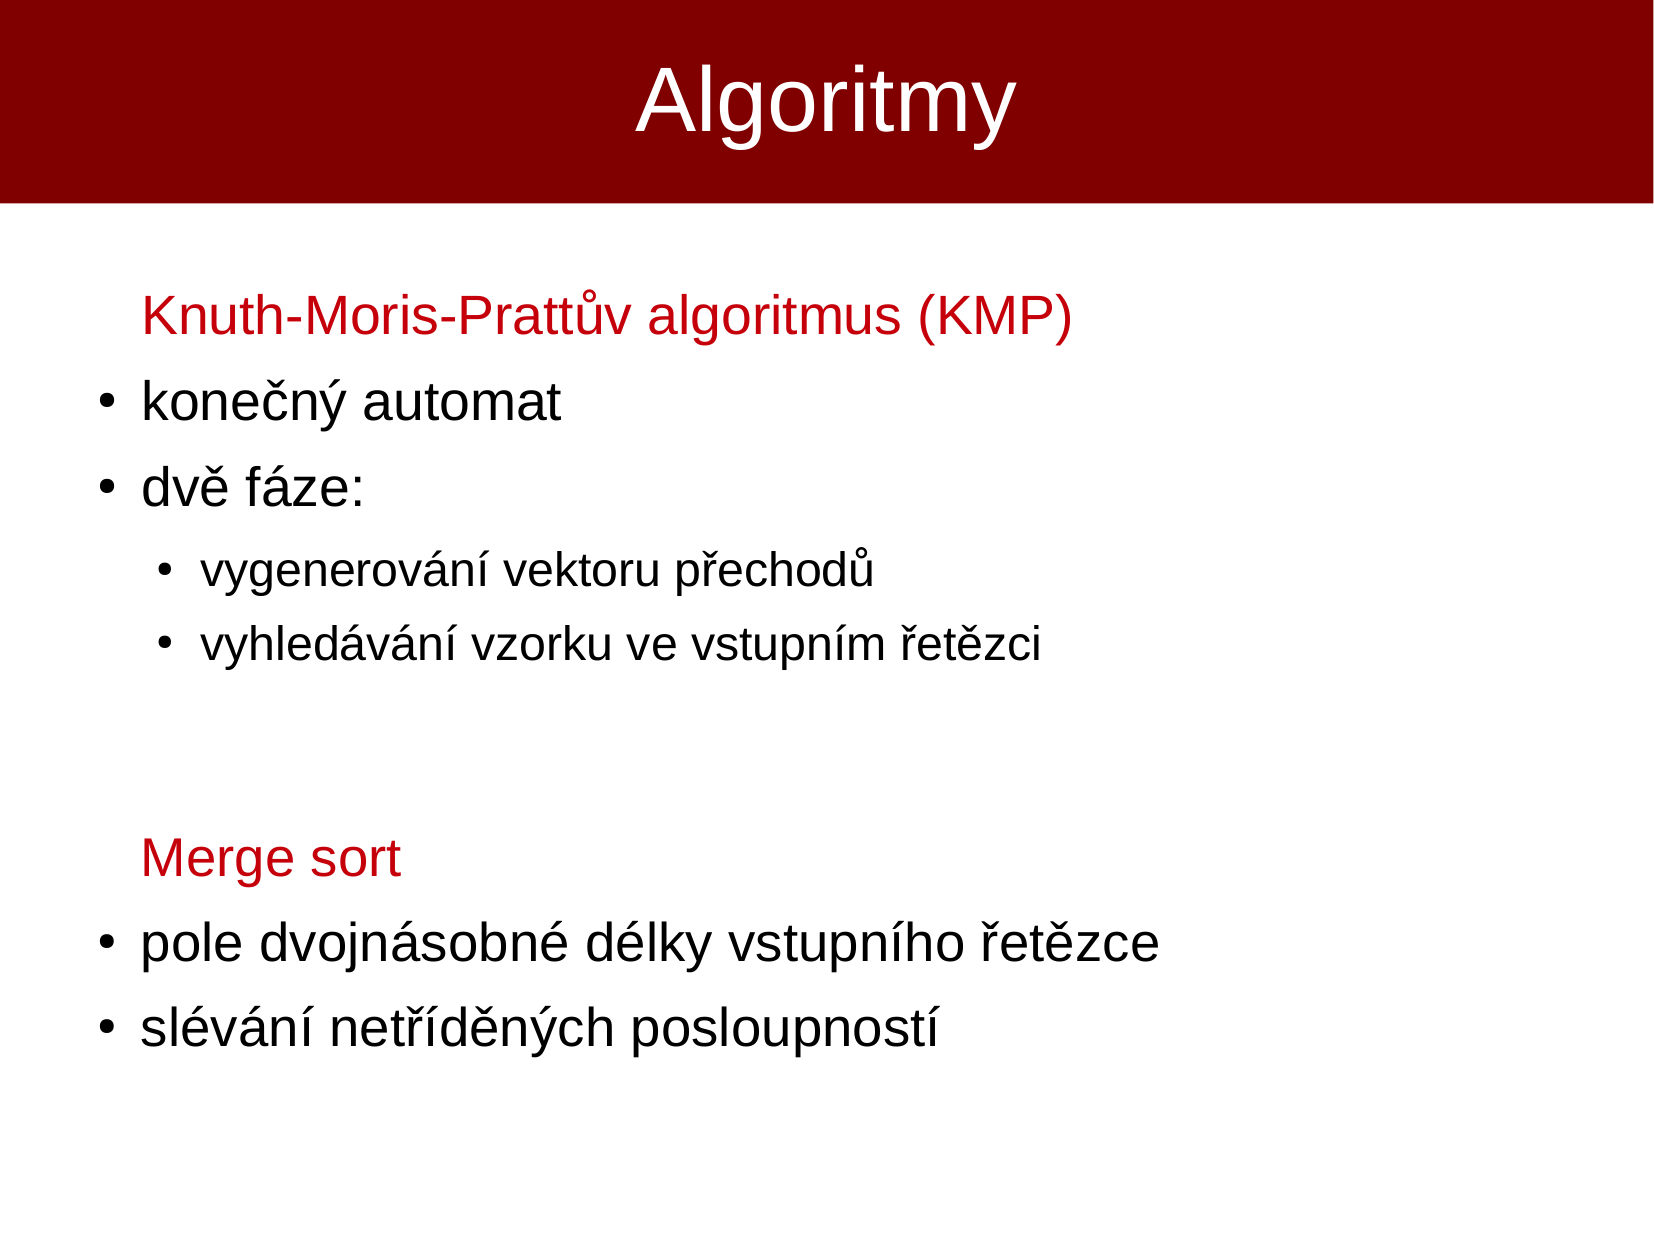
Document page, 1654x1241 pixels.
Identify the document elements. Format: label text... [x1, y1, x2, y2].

list Knuth-Moris-Prattův algoritmus (KMP) konečný automat dvě fáze: vygenerování vektoru přechodů vyhledávání vzorku ve vstupním řetězci [82, 284, 1571, 675]
title Algoritmy [0, 0, 1654, 204]
list Merge sort pole dvojnásobné délky vstupního řetězce slévání netříděných posloupností [82, 826, 1571, 1061]
